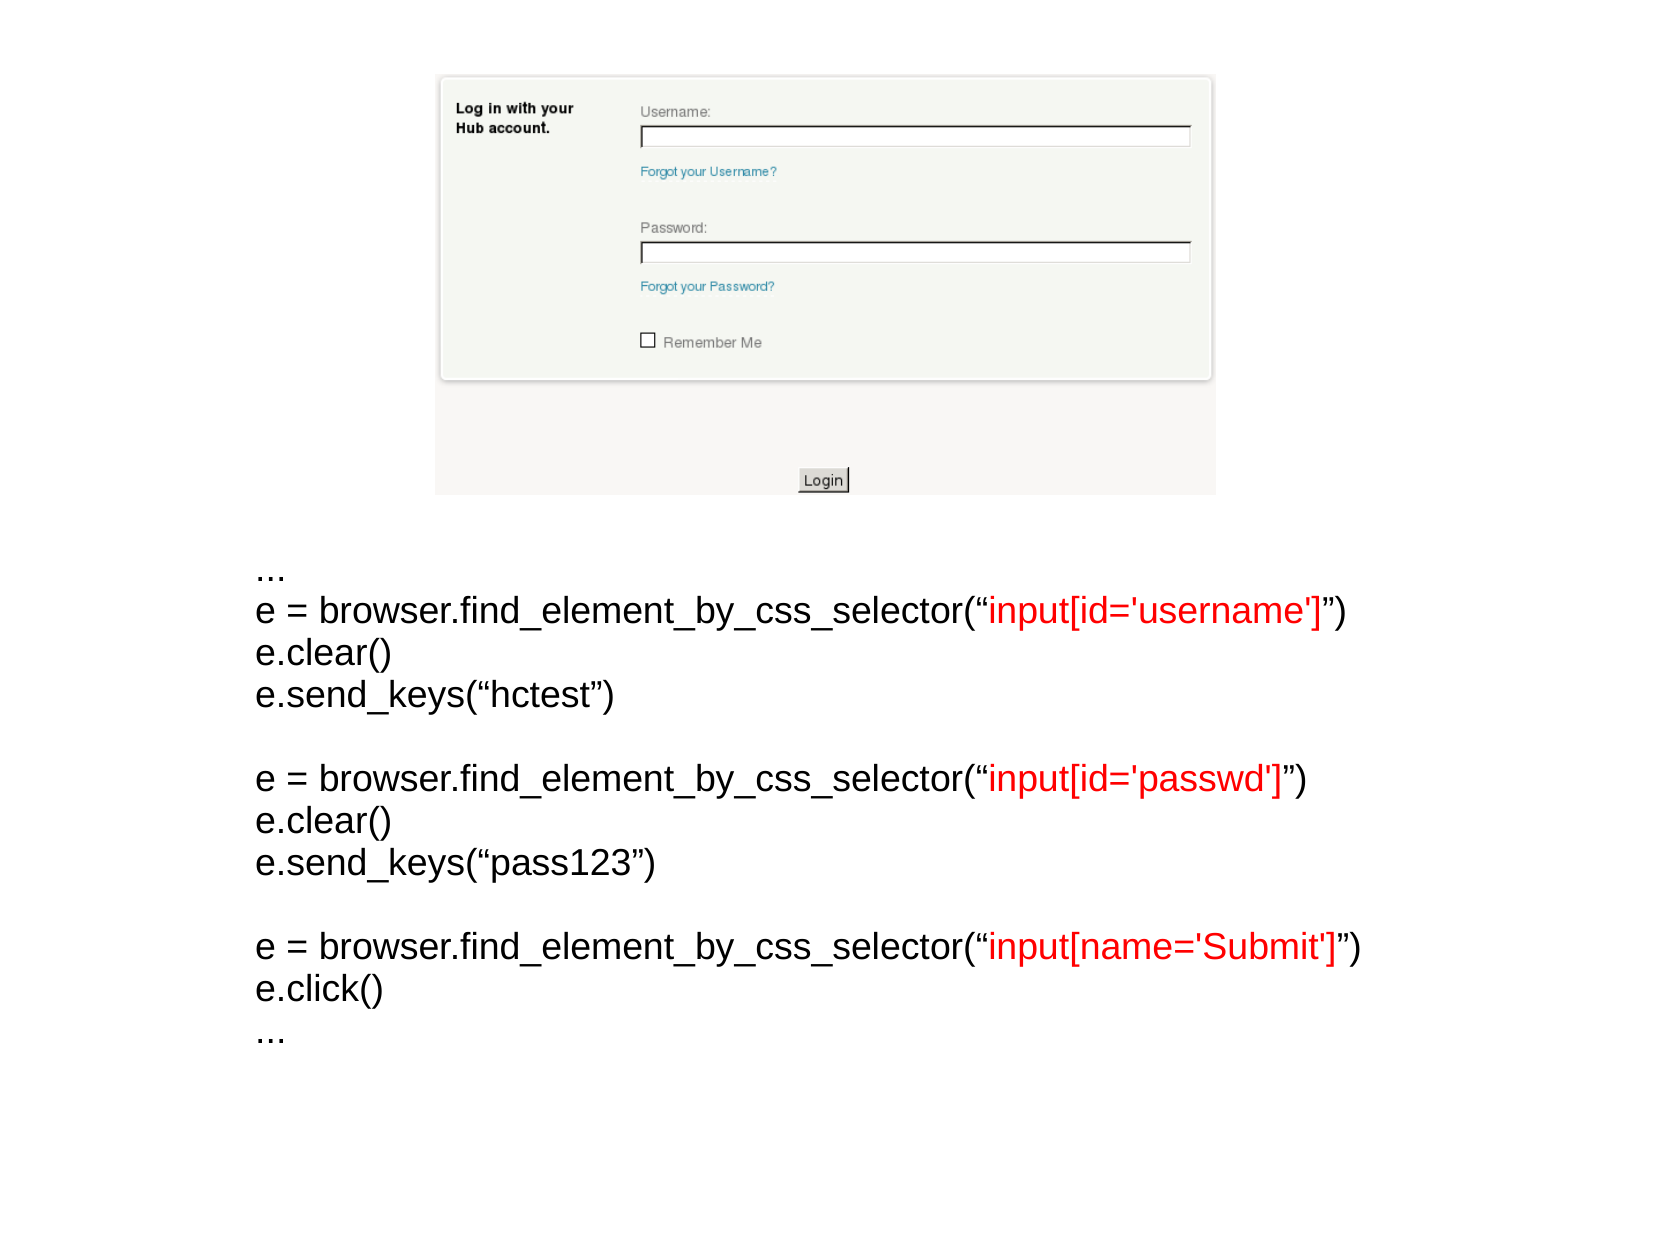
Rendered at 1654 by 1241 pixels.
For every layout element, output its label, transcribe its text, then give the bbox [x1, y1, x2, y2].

text_box ... e = browser.find_element_by_css_selector(“input[id='username']”) e.clear() e.send_keys(“hctest”) e = browser.find_element_by_css_selector(“input[id='passwd']”) e.clear() e.send_keys(“pass123”) e = browser.find_element_by_css_selector(“input[name='Submit']”) e.click() ... [240, 540, 1396, 1059]
picture [435, 74, 1216, 495]
